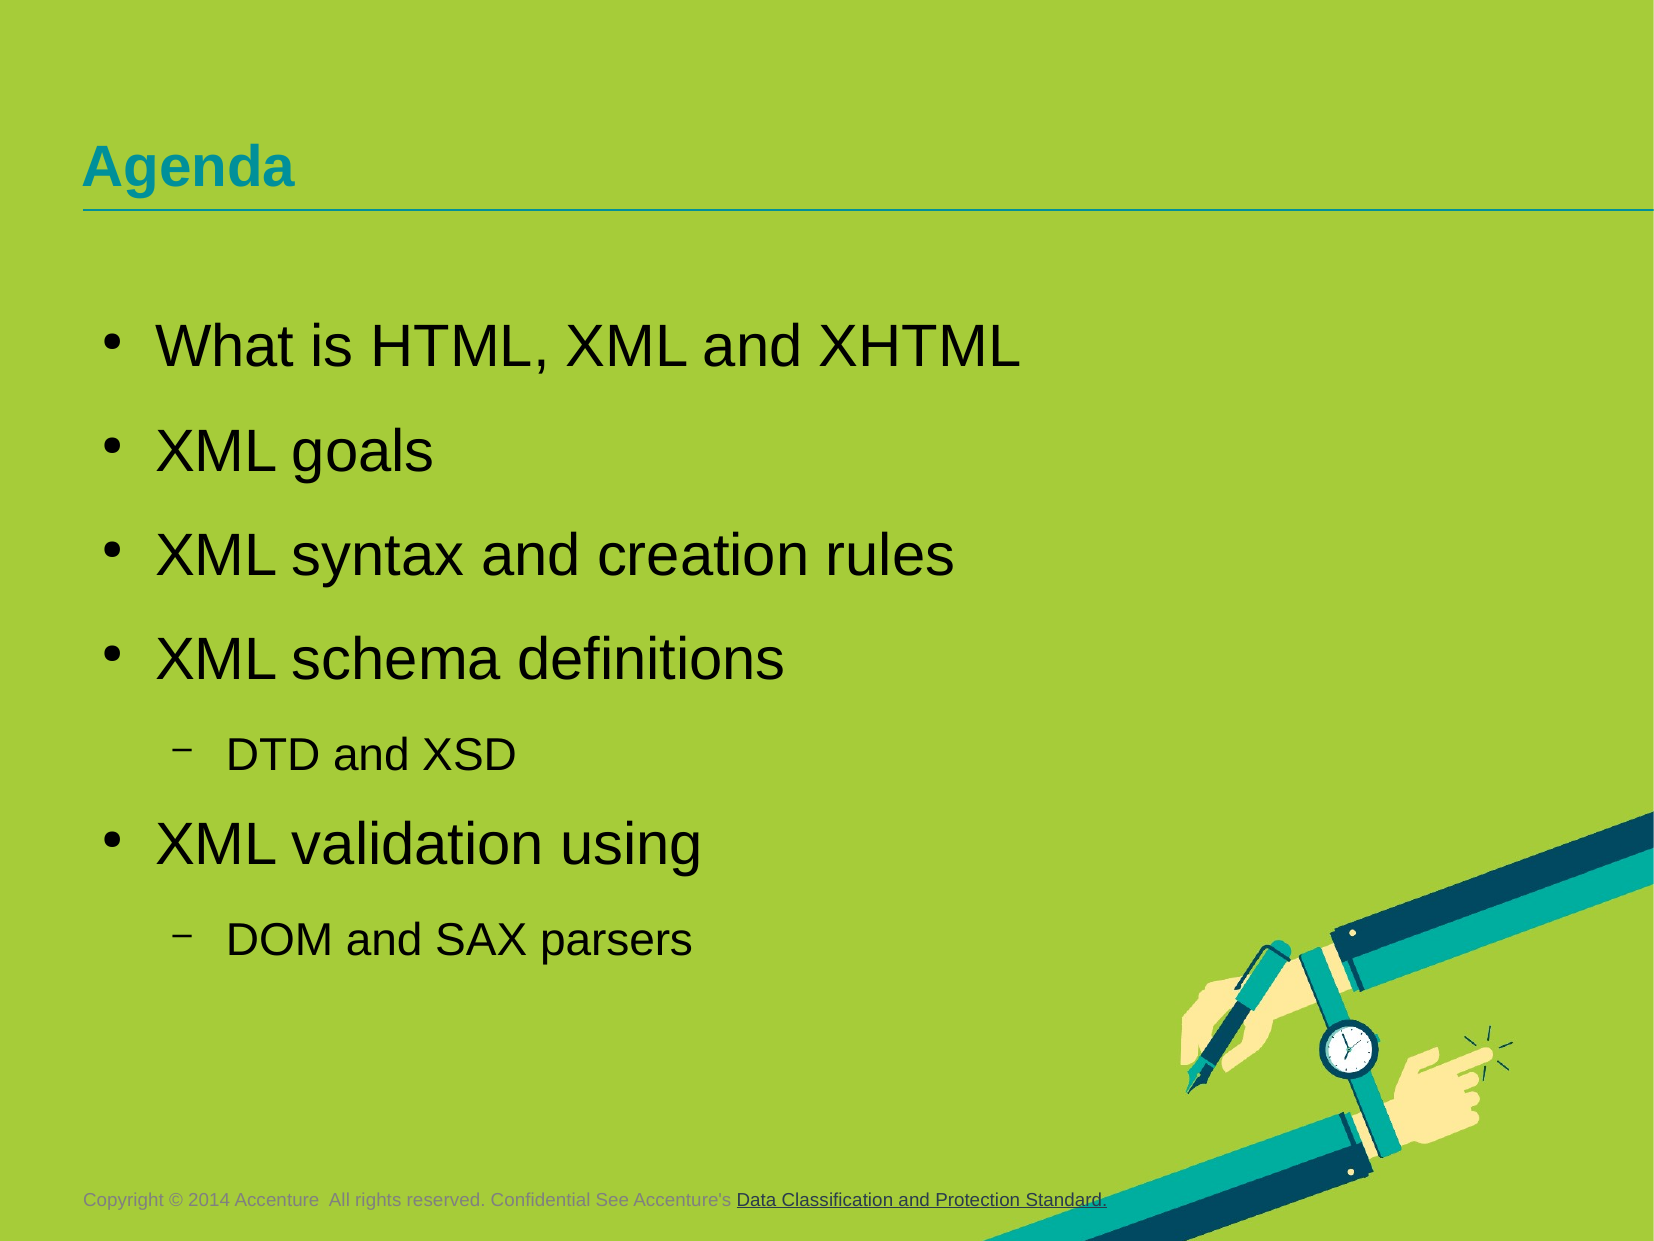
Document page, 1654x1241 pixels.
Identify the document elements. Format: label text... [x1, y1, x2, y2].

picture [1186, 848, 1654, 1241]
list What is HTML, XML and XHTML XML goals XML syntax and creation rules XML schema definitions DTD and XSD XML validation using DOM and SAX parsers [84, 299, 1573, 1166]
picture [0, 0, 1654, 1241]
title Agenda [81, 56, 1654, 199]
picture [1347, 1167, 1354, 1175]
